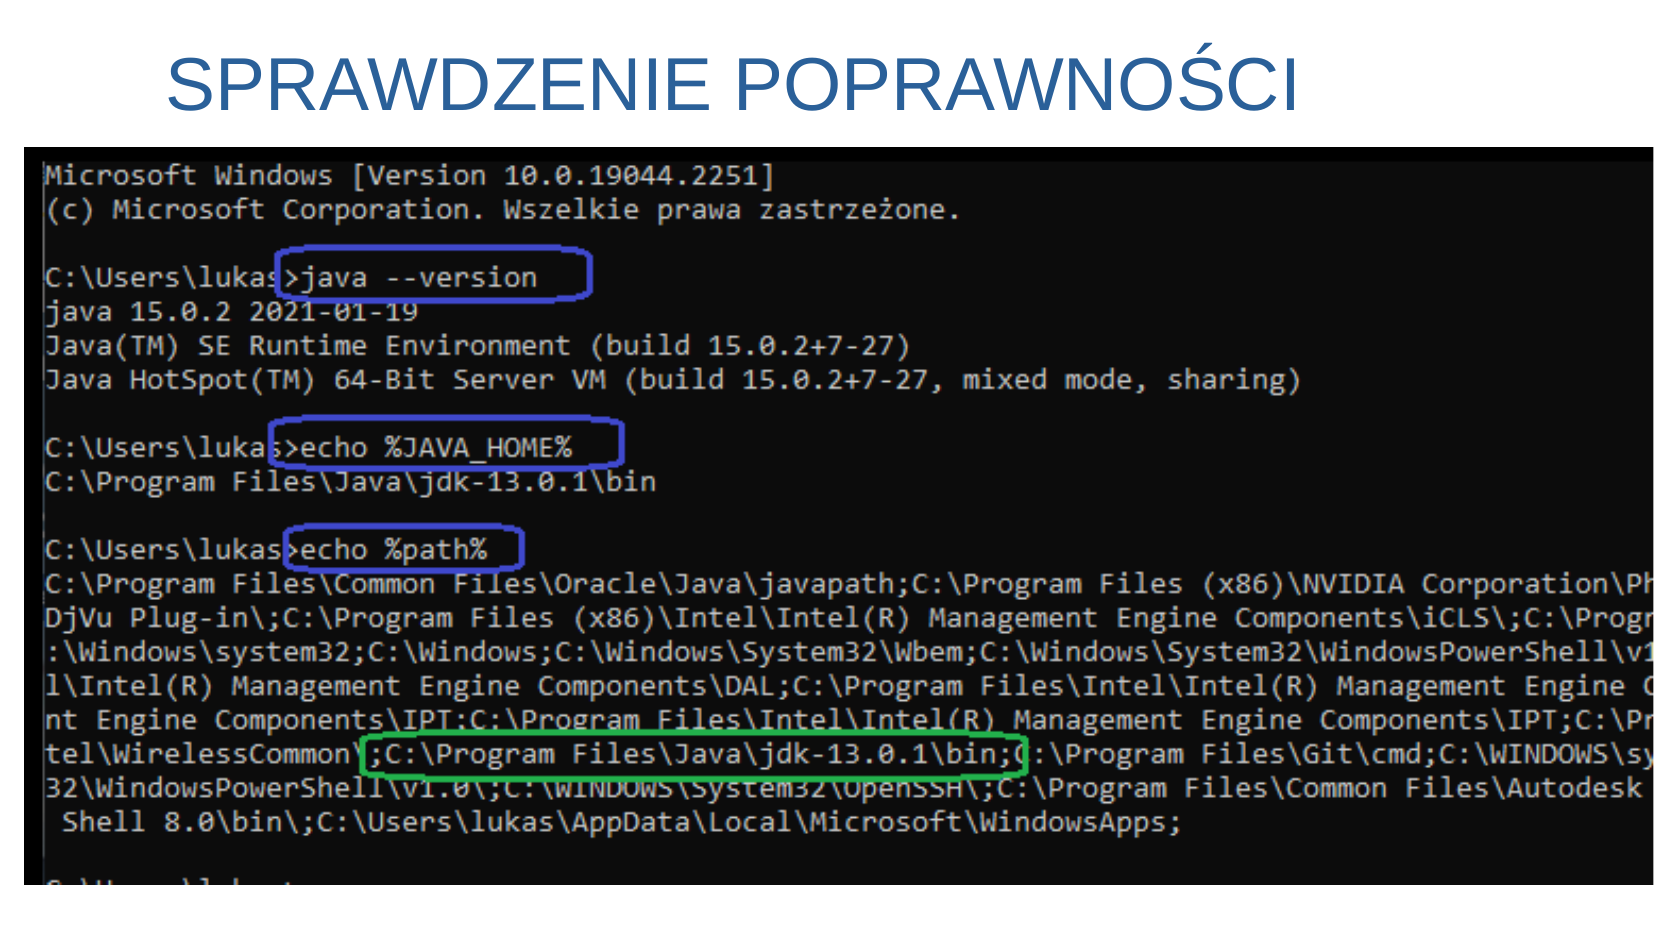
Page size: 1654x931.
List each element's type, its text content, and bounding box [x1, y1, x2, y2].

title SPRAWDZENIE POPRAWNOŚCI [29, 0, 1418, 147]
picture [24, 147, 1654, 885]
